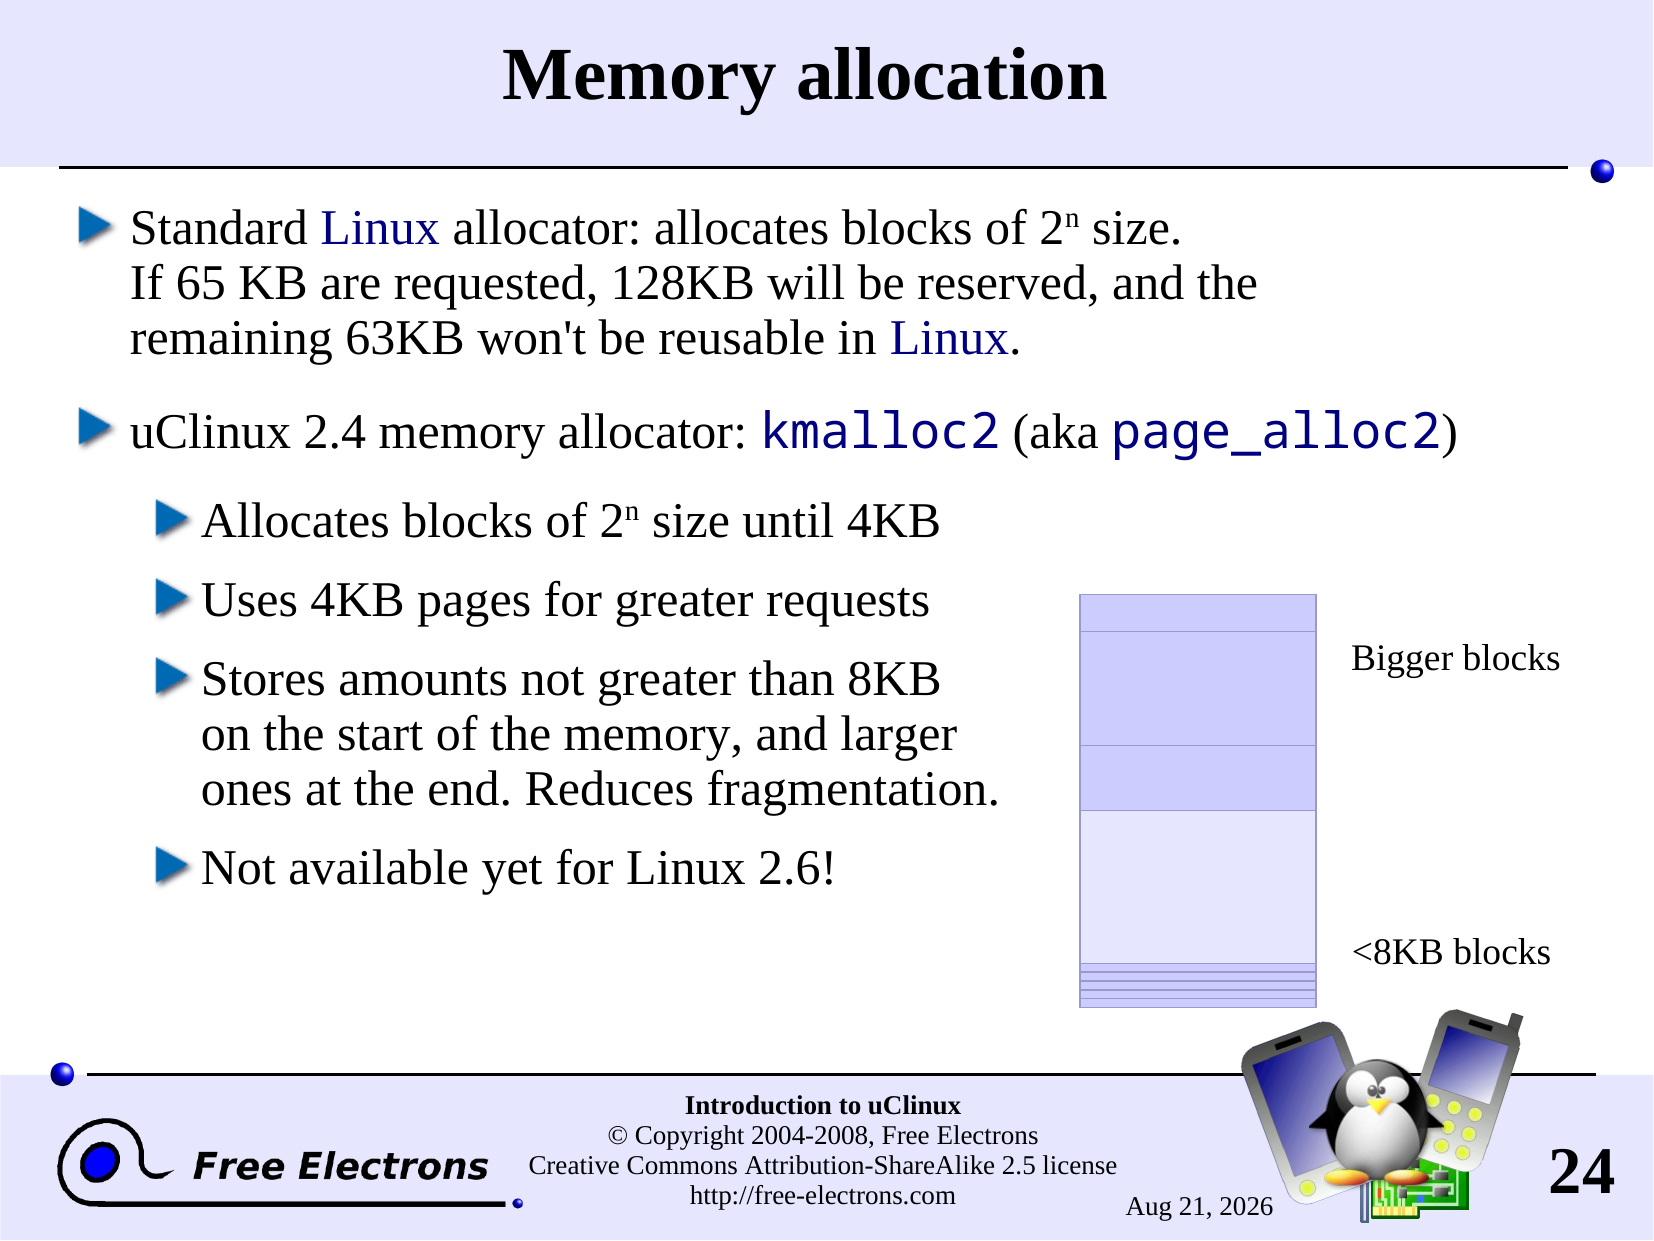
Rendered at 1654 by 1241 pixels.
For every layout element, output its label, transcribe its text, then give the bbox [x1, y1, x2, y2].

text_box Bigger blocks [1351, 636, 1562, 689]
title Memory allocation [60, 25, 1551, 124]
text_box <8KB blocks [1351, 930, 1552, 983]
picture [1225, 992, 1538, 1241]
list Standard Linux allocator: allocates blocks of 2n size. If 65 KB are requested, 128KB will be reserved, and the remaining 63KB won't be reusable in Linux. uClinux 2.4 memory allocator: kmalloc2 (aka page_alloc2) Allocates blocks of 2n size until 4KB Uses 4KB pages for greater requests Stores amounts not greater than 8KB on the start of the memory, and larger ones at the end. Reduces fragmentation. Not available yet for Linux 2.6! [59, 199, 1472, 1050]
text_box [1079, 594, 1317, 1008]
picture [50, 1107, 527, 1216]
